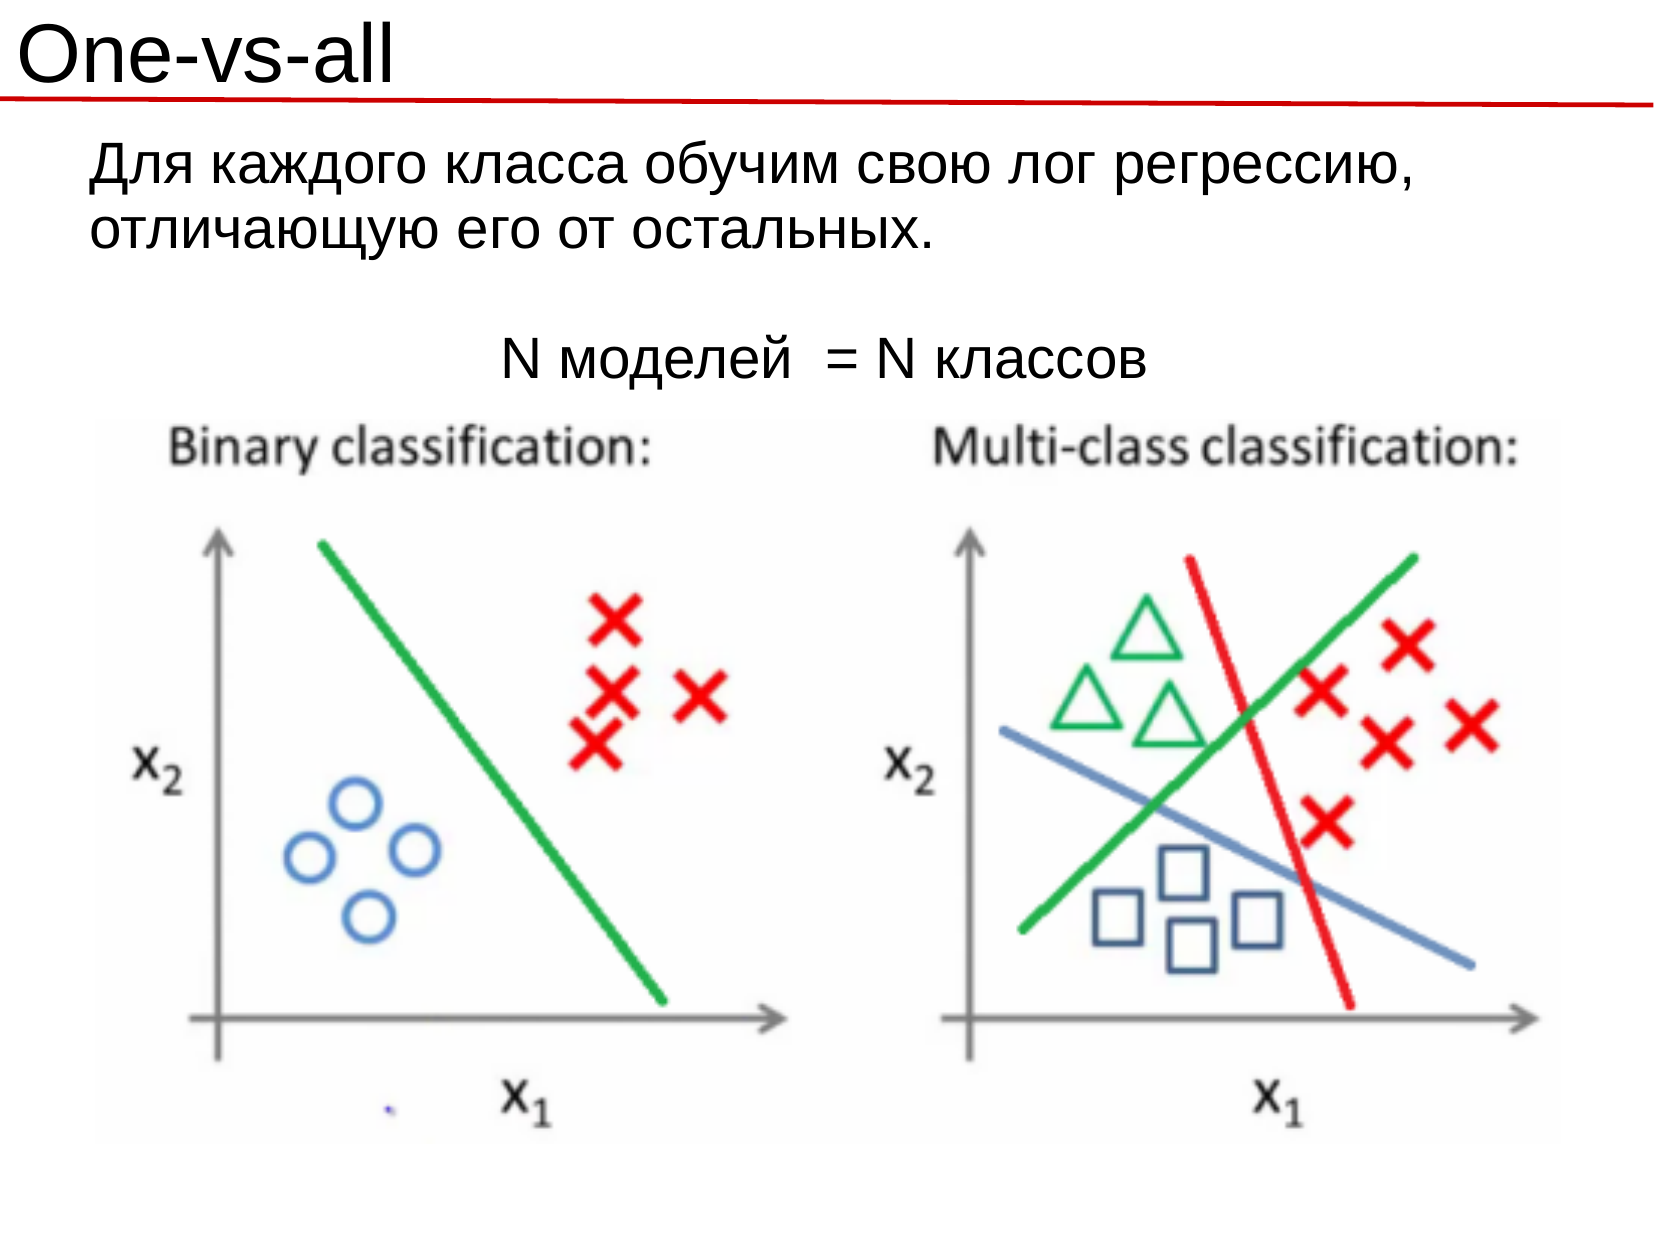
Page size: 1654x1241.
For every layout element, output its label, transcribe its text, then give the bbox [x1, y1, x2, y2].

text_box One-vs-all [1, 0, 1231, 109]
picture [95, 419, 1561, 1144]
text_box Для каждого класса обучим свою лог регрессию, отличающую его от остальных. N моделей = N классов [75, 123, 1576, 464]
